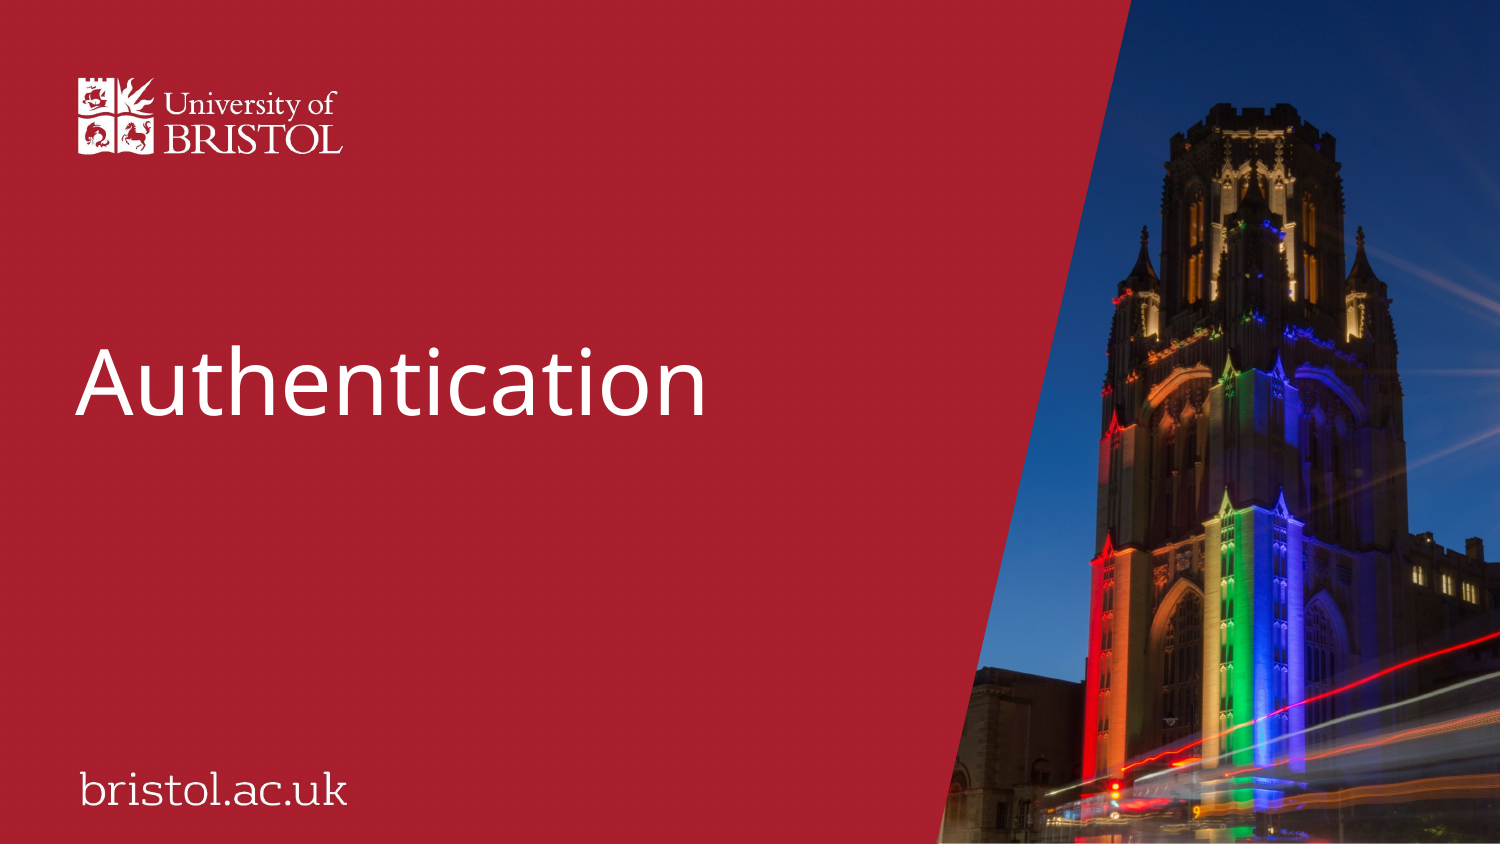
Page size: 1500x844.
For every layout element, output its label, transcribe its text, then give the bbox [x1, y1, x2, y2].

title Authentication [60, 262, 924, 443]
